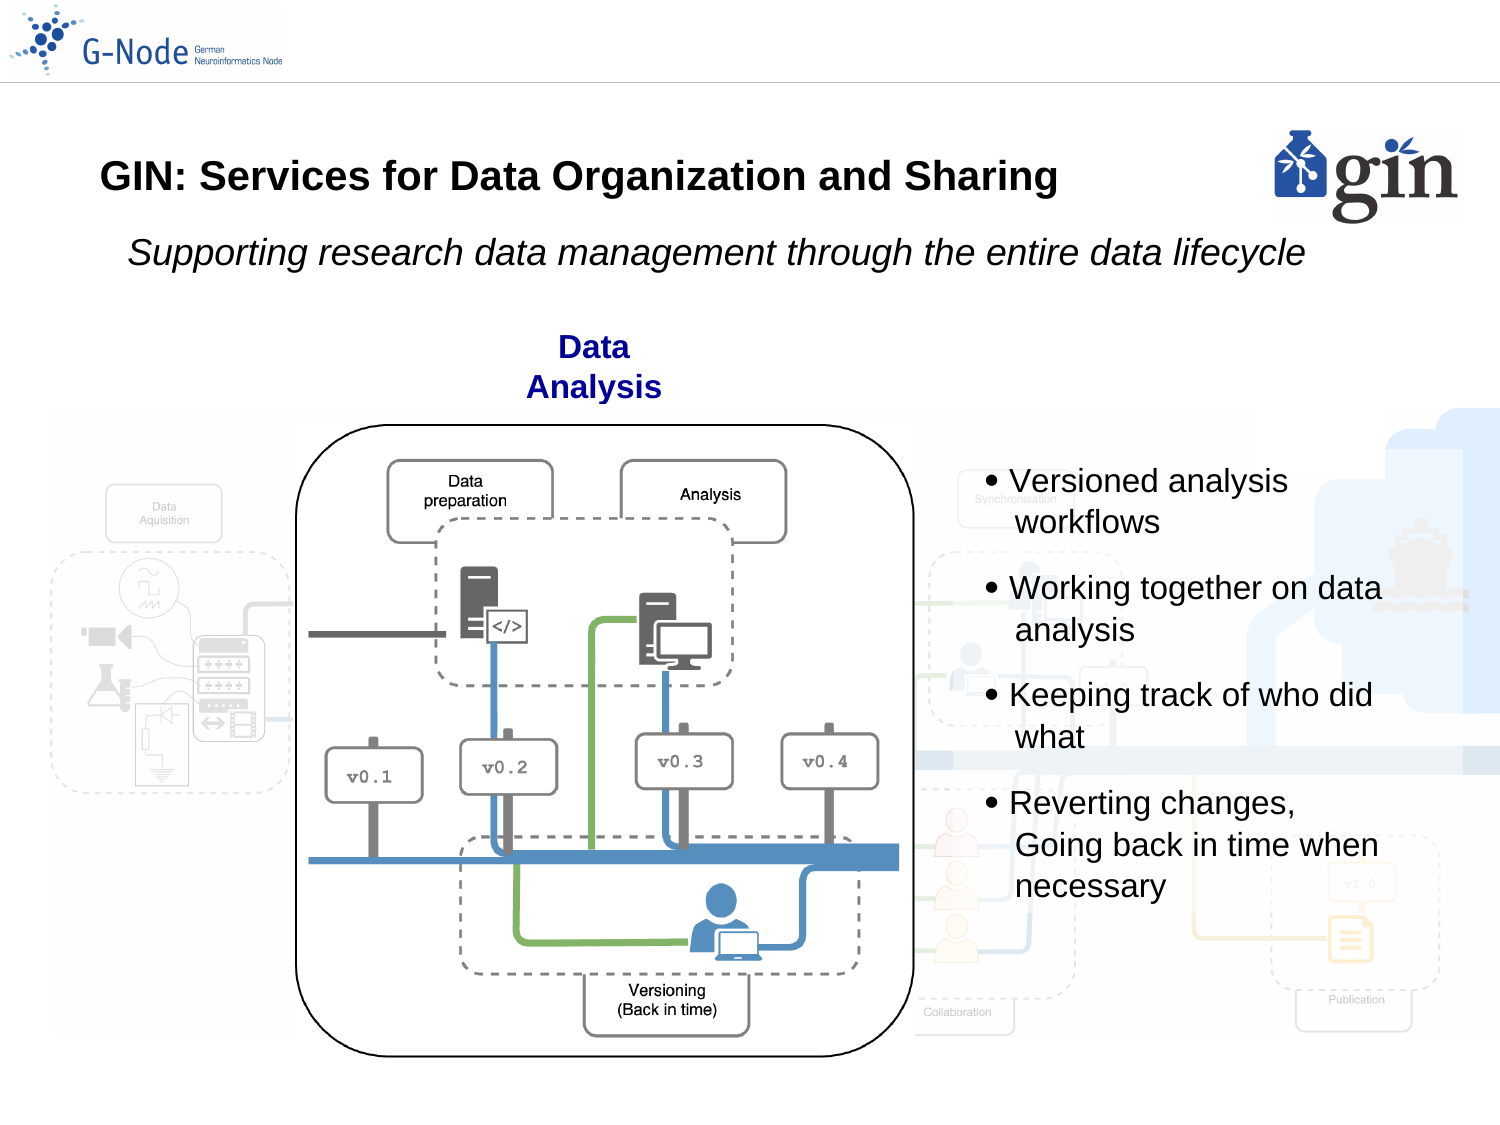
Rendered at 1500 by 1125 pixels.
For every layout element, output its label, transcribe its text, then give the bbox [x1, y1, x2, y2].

picture [293, 423, 915, 1058]
text_box  Versioned analysis workflows  Working together on data analysis  Keeping track of who did what  Reverting changes, Going back in time when necessary [952, 449, 1463, 913]
picture [1271, 128, 1460, 226]
picture [9, 4, 282, 76]
text_box Supporting research data management through the entire data lifecycle [112, 217, 1426, 281]
text_box GIN: Services for Data Organization and Sharing [84, 140, 1271, 207]
text_box [0, 404, 1500, 1064]
text_box Data Analysis [511, 317, 678, 404]
